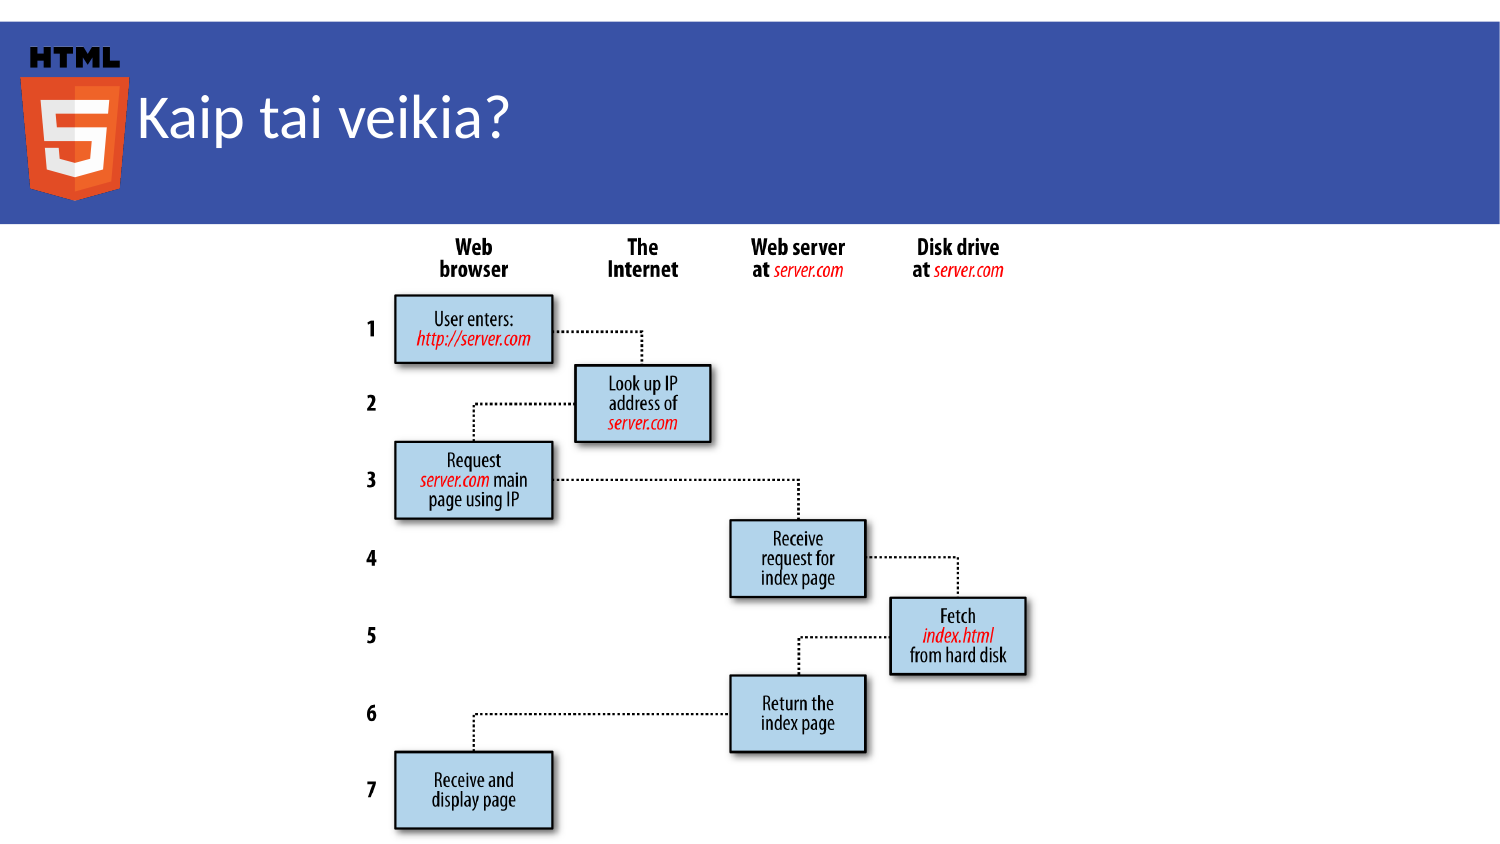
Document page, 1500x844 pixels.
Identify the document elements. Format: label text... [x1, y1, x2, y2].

title Kaip tai veikia? [122, 72, 1500, 167]
picture [366, 234, 1041, 844]
picture [20, 46, 130, 201]
